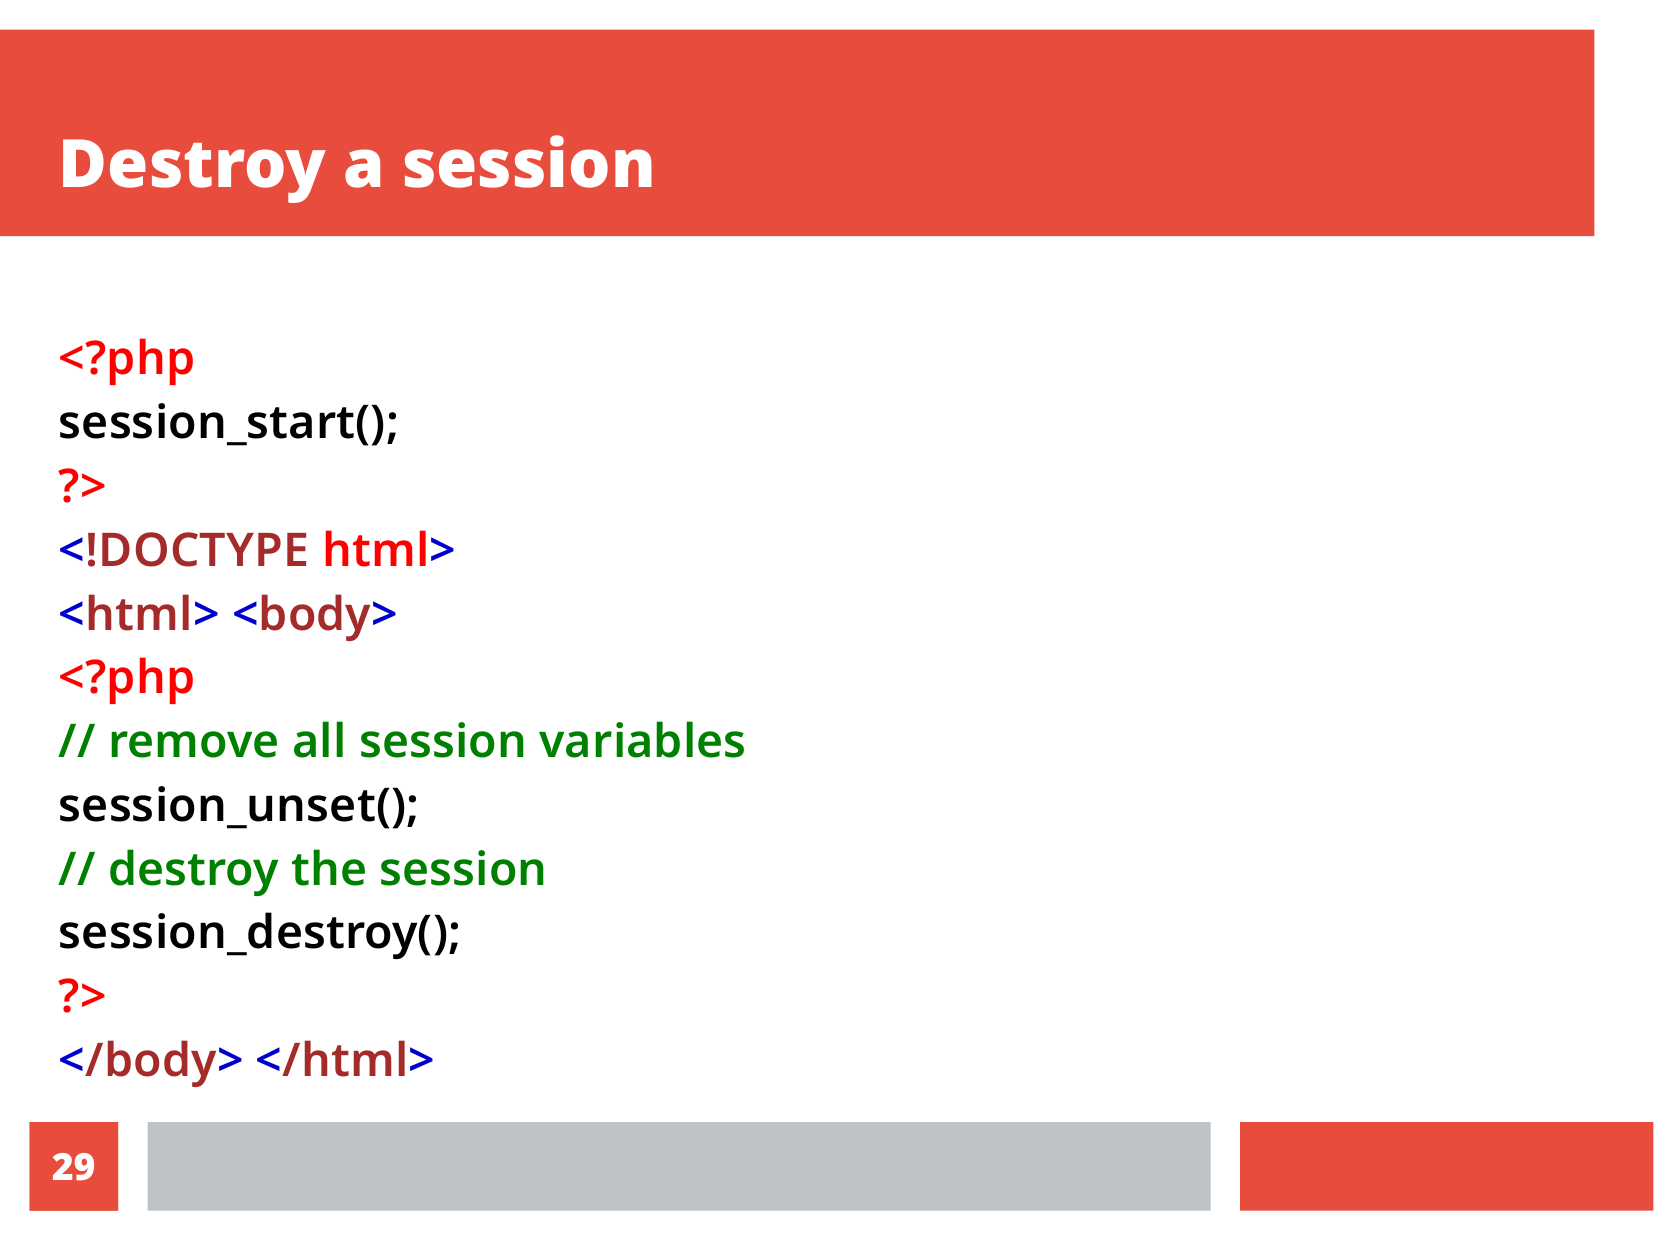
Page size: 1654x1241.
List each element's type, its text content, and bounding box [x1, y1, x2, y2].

list <?php session_start(); ?> <!DOCTYPE html> <html> <body> <?php // remove all session variables session_unset(); // destroy the session session_destroy(); ?> </body> </html> [59, 324, 1565, 1093]
title Destroy a session [59, 59, 1595, 207]
